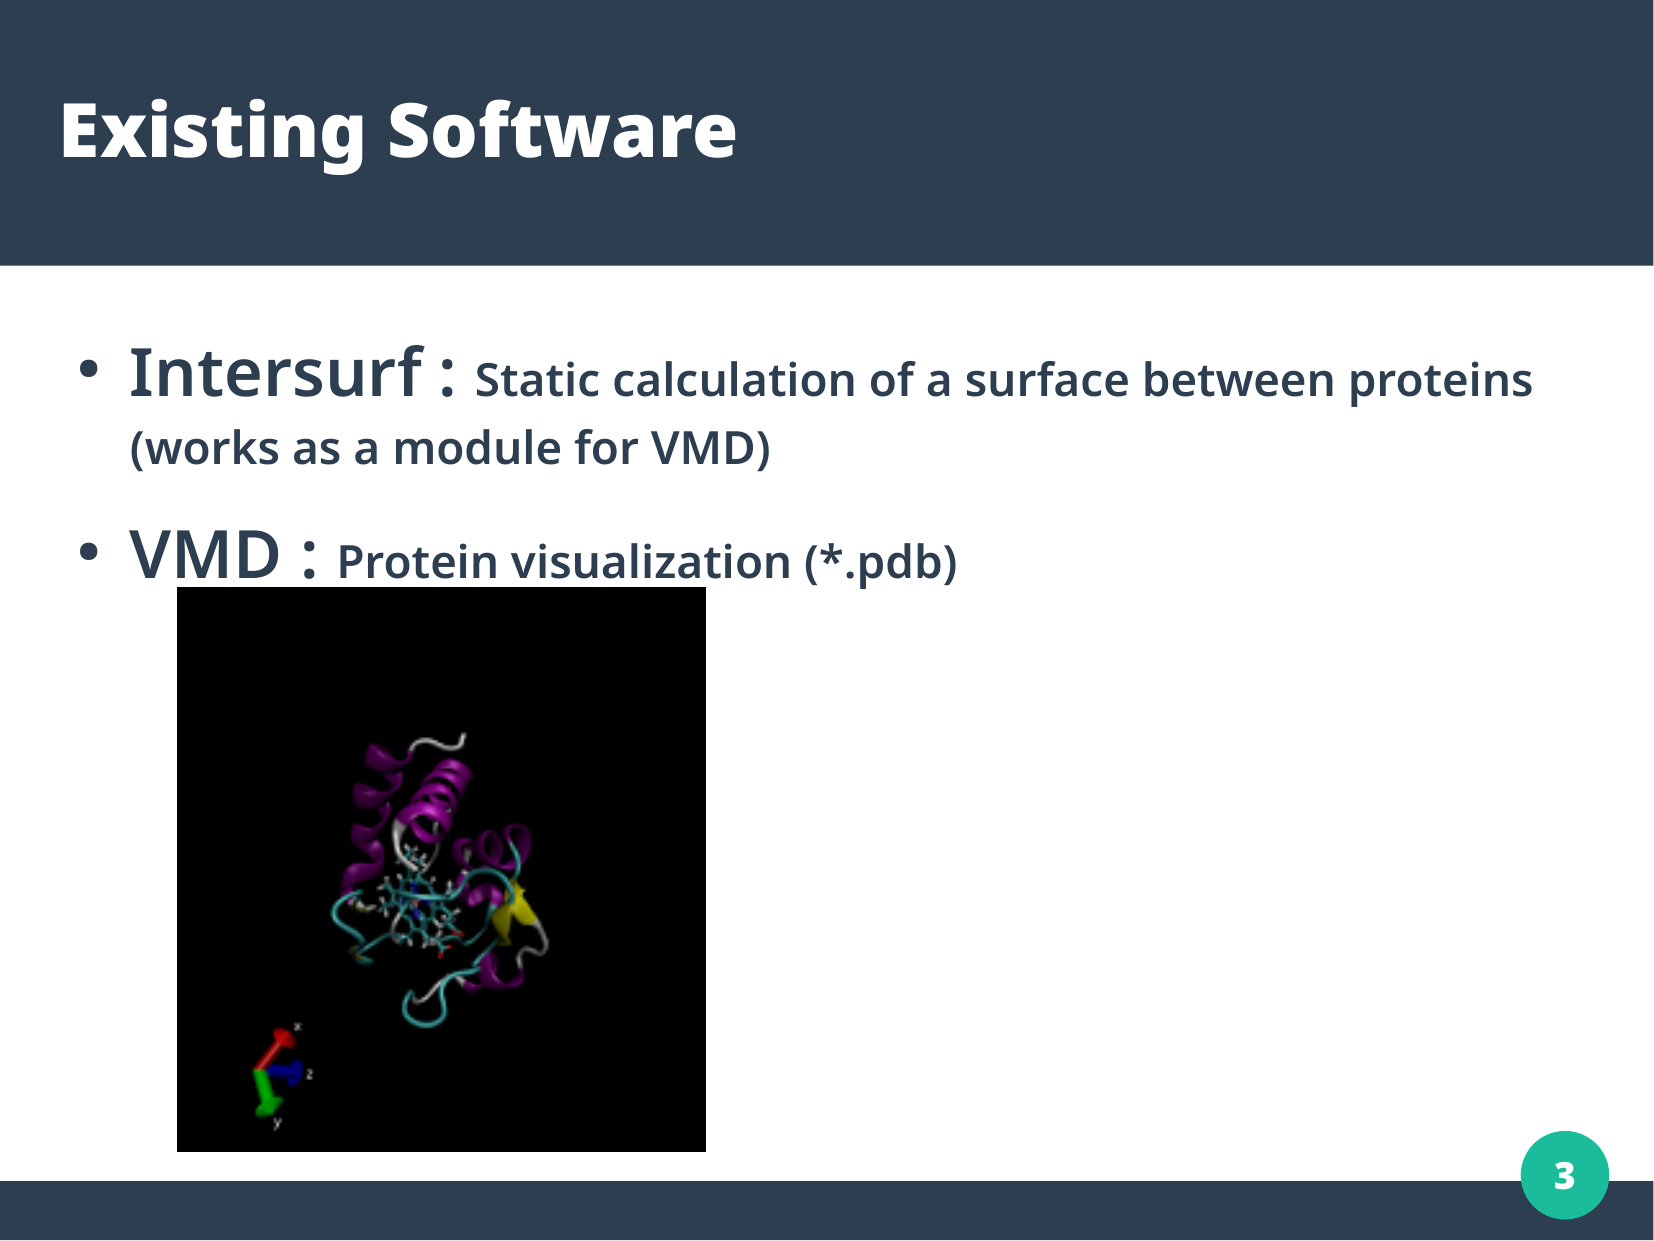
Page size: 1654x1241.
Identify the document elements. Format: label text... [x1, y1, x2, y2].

title Existing Software [59, 49, 1595, 207]
picture [177, 587, 706, 1152]
list Intersurf : Static calculation of a surface between proteins (works as a module for VMD) VMD : Protein visualization (*.pdb) [59, 324, 1595, 1152]
